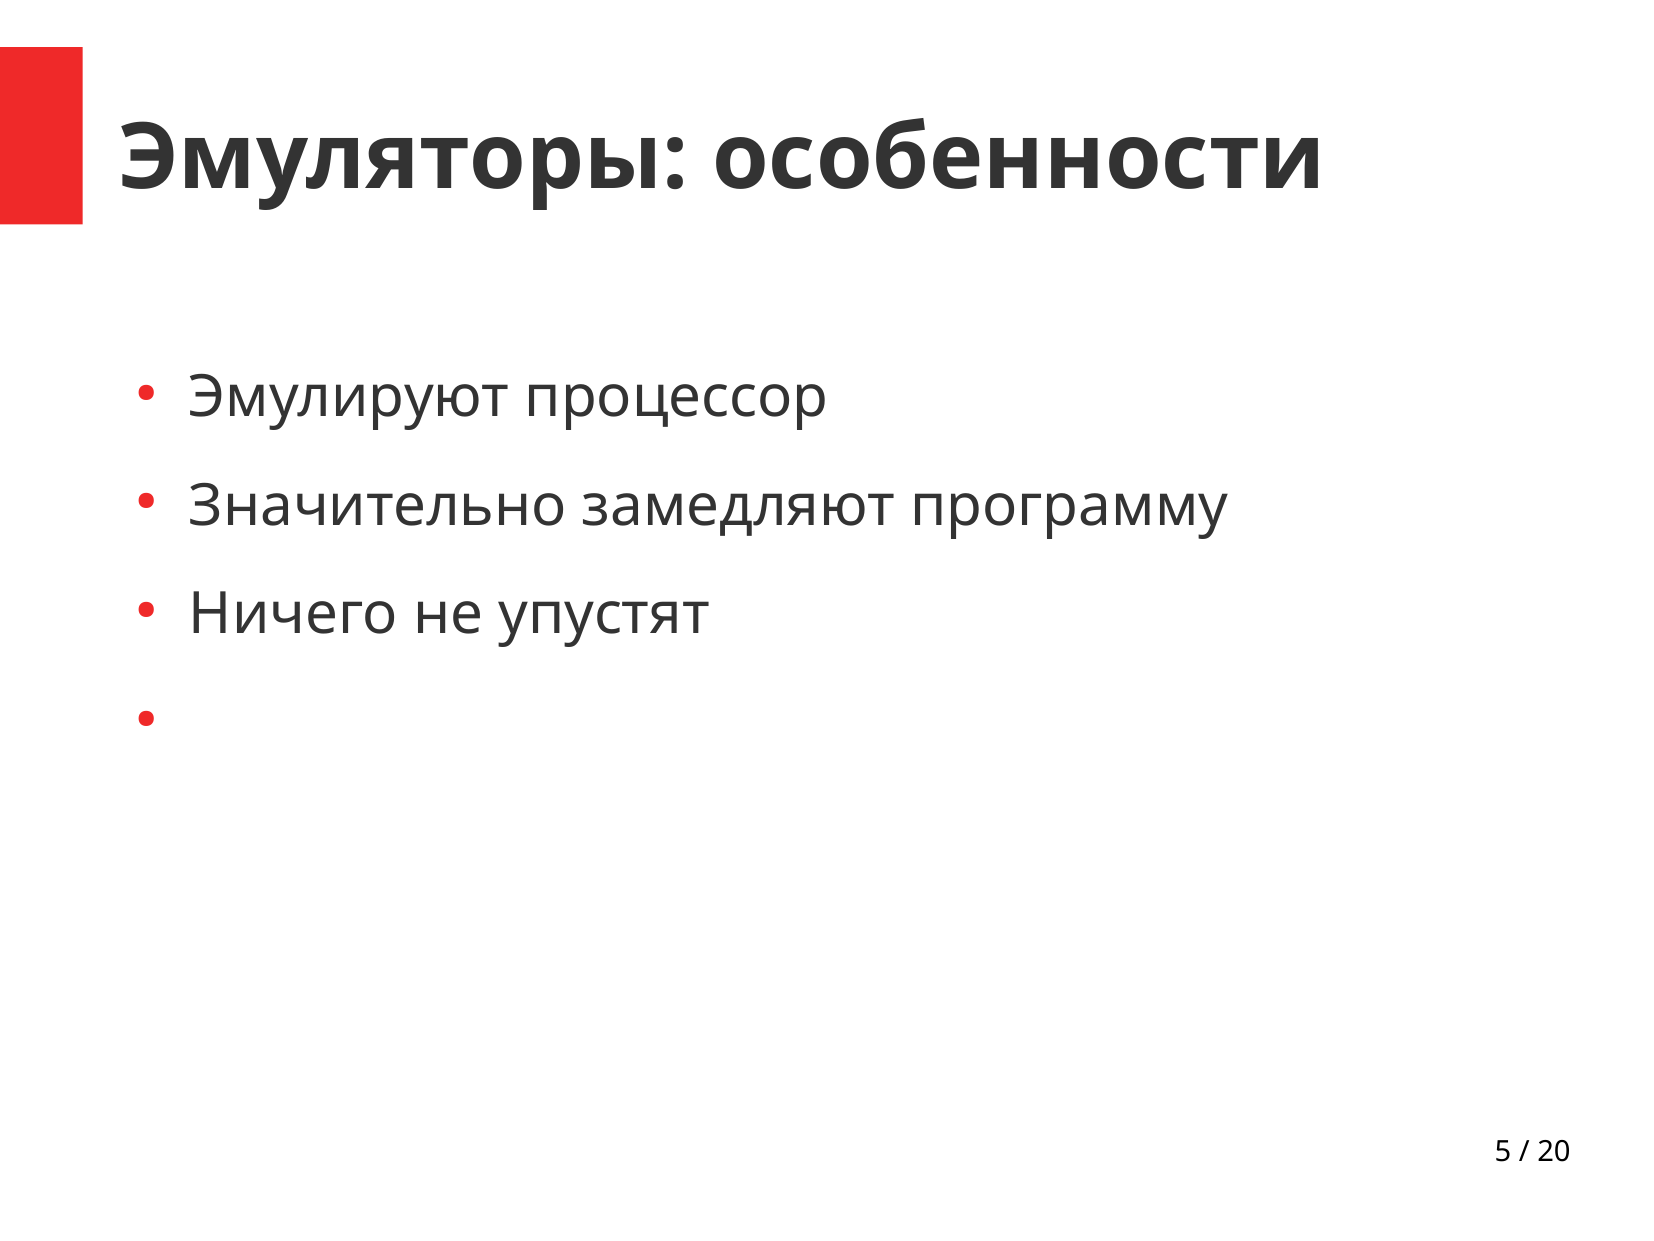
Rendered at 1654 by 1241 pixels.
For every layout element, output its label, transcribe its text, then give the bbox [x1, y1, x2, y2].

title Эмуляторы: особенности [118, 49, 1571, 257]
list Эмулируют процессор Значительно замедляют программу Ничего не упустят [118, 354, 1536, 1074]
